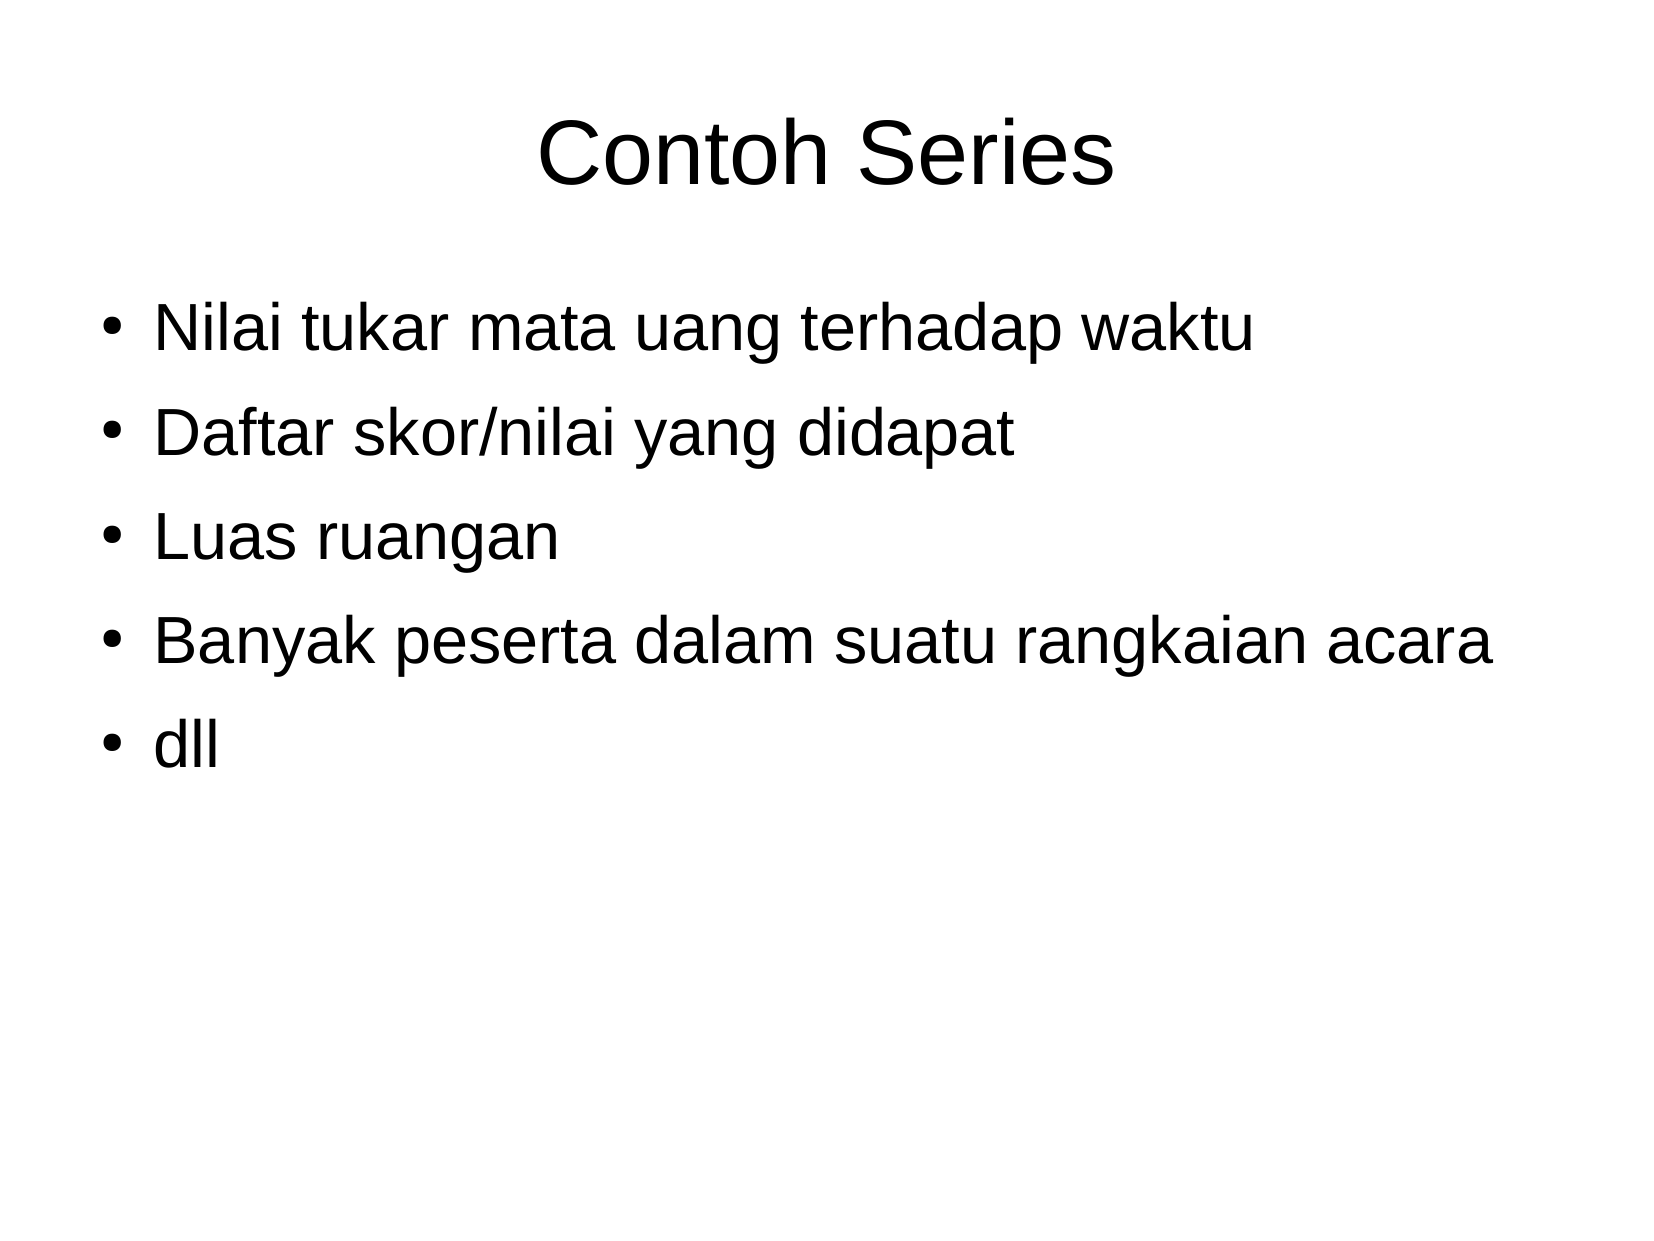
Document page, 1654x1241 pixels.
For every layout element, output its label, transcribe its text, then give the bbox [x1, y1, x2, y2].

list Nilai tukar mata uang terhadap waktu Daftar skor/nilai yang didapat Luas ruangan Banyak peserta dalam suatu rangkaian acara dll [82, 290, 1571, 1010]
title Contoh Series [82, 49, 1571, 257]
